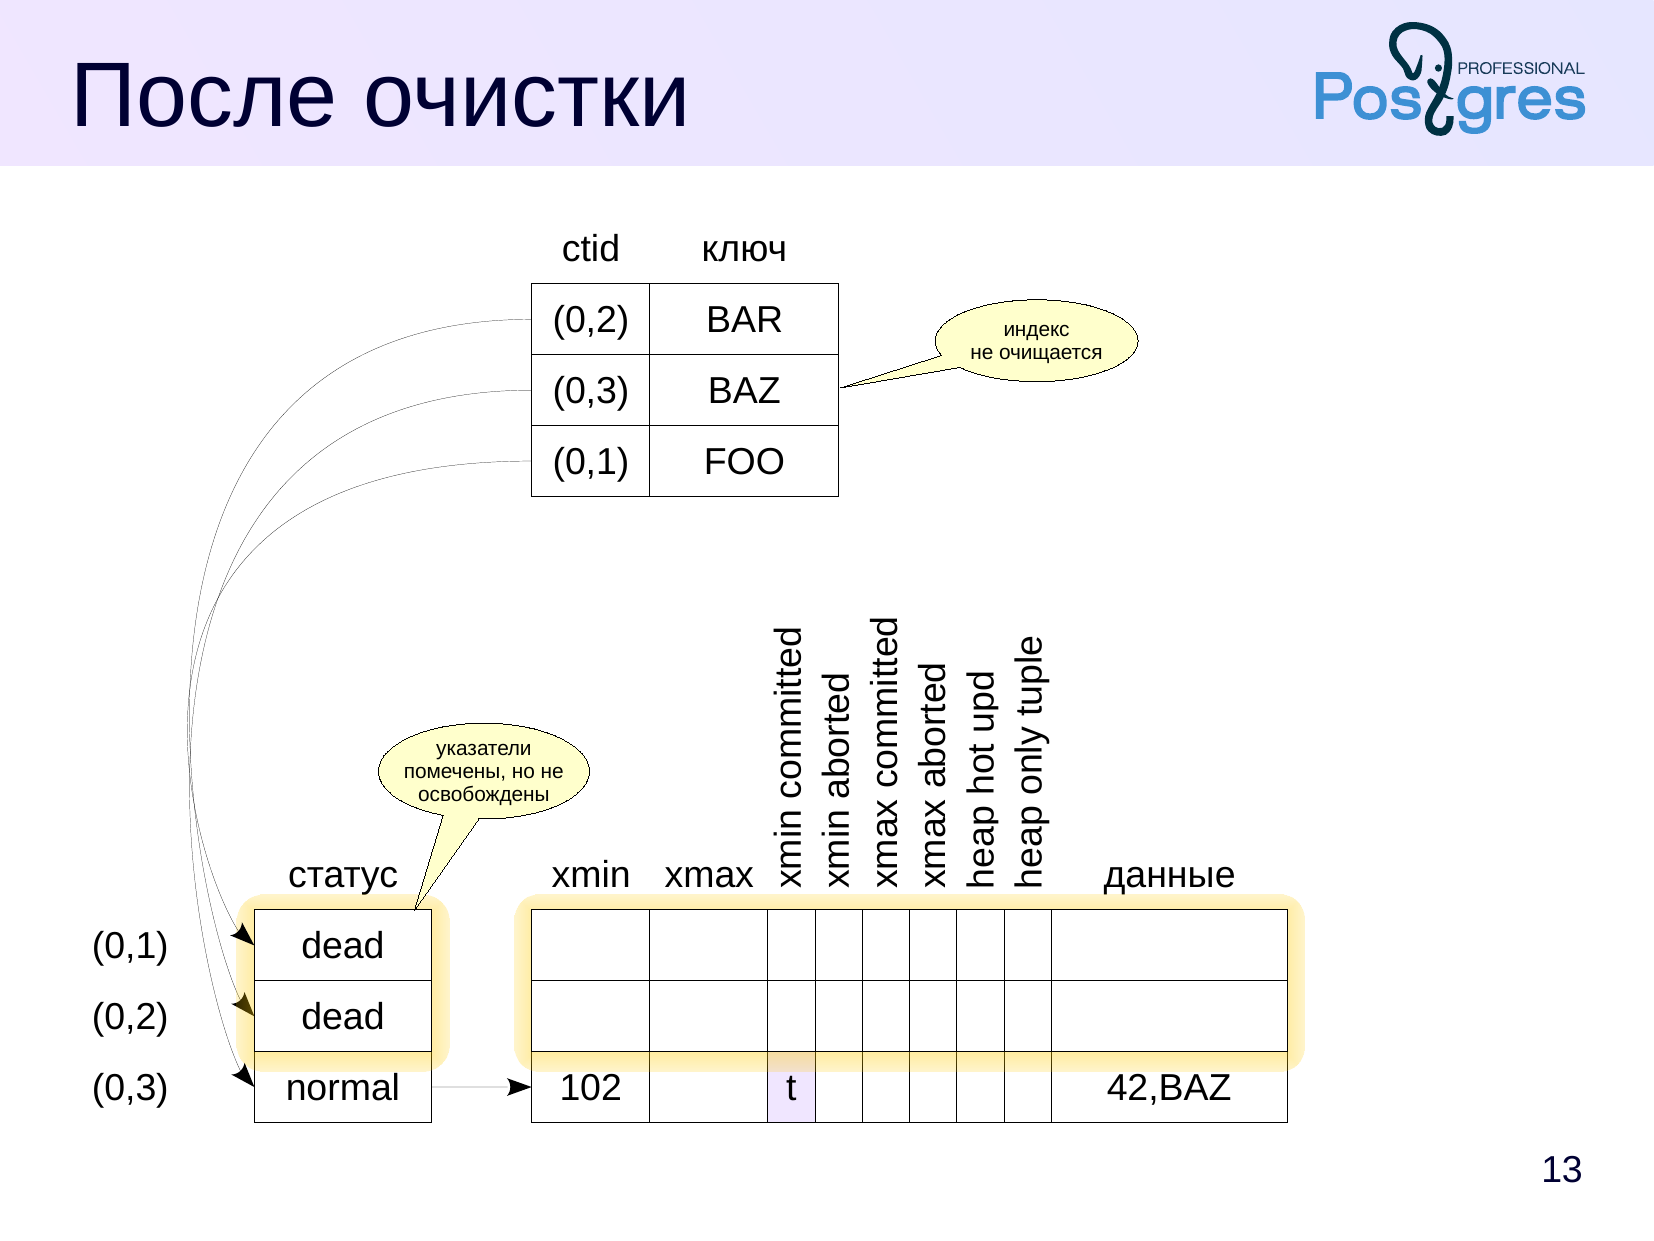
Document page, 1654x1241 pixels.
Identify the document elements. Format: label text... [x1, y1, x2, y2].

text_box (0,2) [71, 980, 190, 1051]
text_box указатели помечены, но не освобождены [378, 723, 590, 911]
text_box FOO [649, 425, 839, 497]
text_box 102 [531, 1071, 649, 1123]
text_box [236, 894, 418, 942]
text_box dead [254, 909, 432, 980]
text_box xmin committed [762, 590, 812, 894]
text_box данные [1109, 870, 1118, 885]
text_box t [768, 1072, 815, 1123]
text_box [514, 894, 1305, 1123]
text_box (0,1) [531, 425, 649, 497]
text_box BAR [649, 283, 839, 354]
text_box heap only tuple [998, 591, 1059, 894]
text_box (0,3) [71, 1051, 190, 1123]
text_box xmin [532, 839, 650, 895]
text_box (0,1) [71, 909, 190, 980]
text_box normal [254, 1070, 432, 1123]
text_box (0,3) [531, 354, 649, 425]
text_box xmin aborted [812, 590, 855, 894]
text_box xmax [650, 839, 769, 894]
text_box BAZ [649, 354, 839, 425]
text_box ключ [649, 213, 839, 283]
text_box xmax committed [855, 590, 902, 894]
text_box dead [254, 980, 432, 1052]
text_box индекс не очищается [840, 299, 1139, 388]
text_box xmax aborted [902, 590, 963, 894]
text_box (0,2) [531, 283, 649, 354]
text_box [236, 894, 450, 1072]
text_box 42,BAZ [1052, 1071, 1288, 1123]
text_box данные [1059, 839, 1288, 895]
text_box heap hot upd [951, 591, 998, 894]
text_box статус [254, 839, 432, 895]
text_box ctid [531, 213, 649, 283]
title После очистки [70, 43, 1241, 147]
